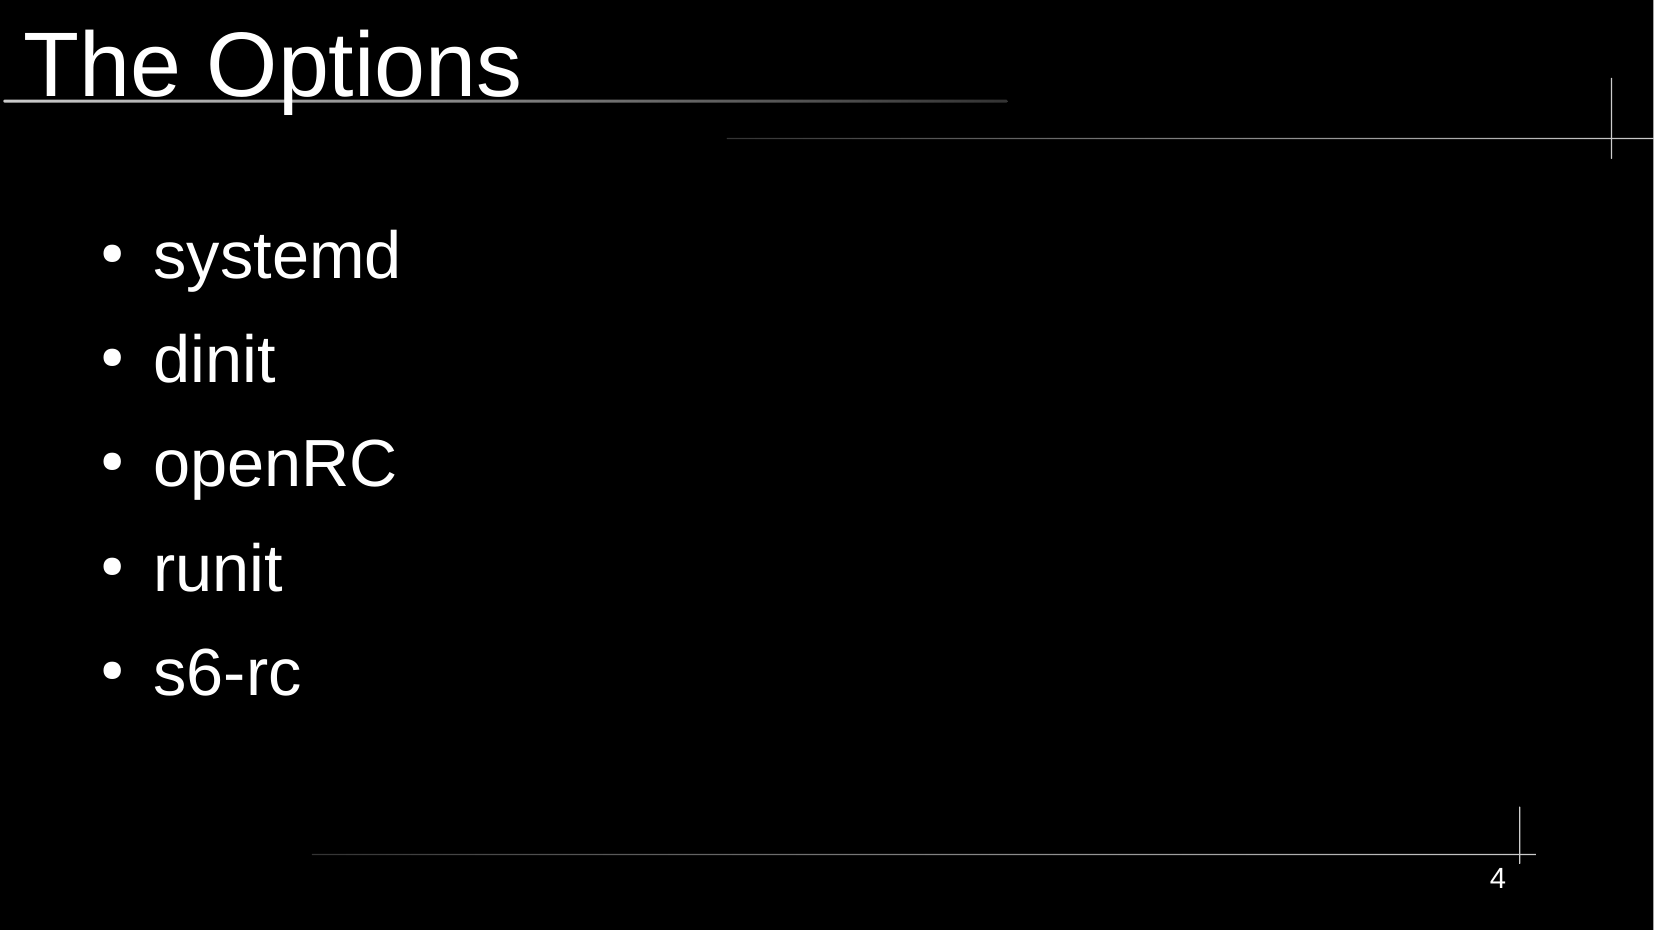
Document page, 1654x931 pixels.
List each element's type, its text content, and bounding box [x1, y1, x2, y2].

list systemd dinit openRC runit s6-rc [82, 217, 1571, 758]
title The Options [23, 11, 1589, 119]
